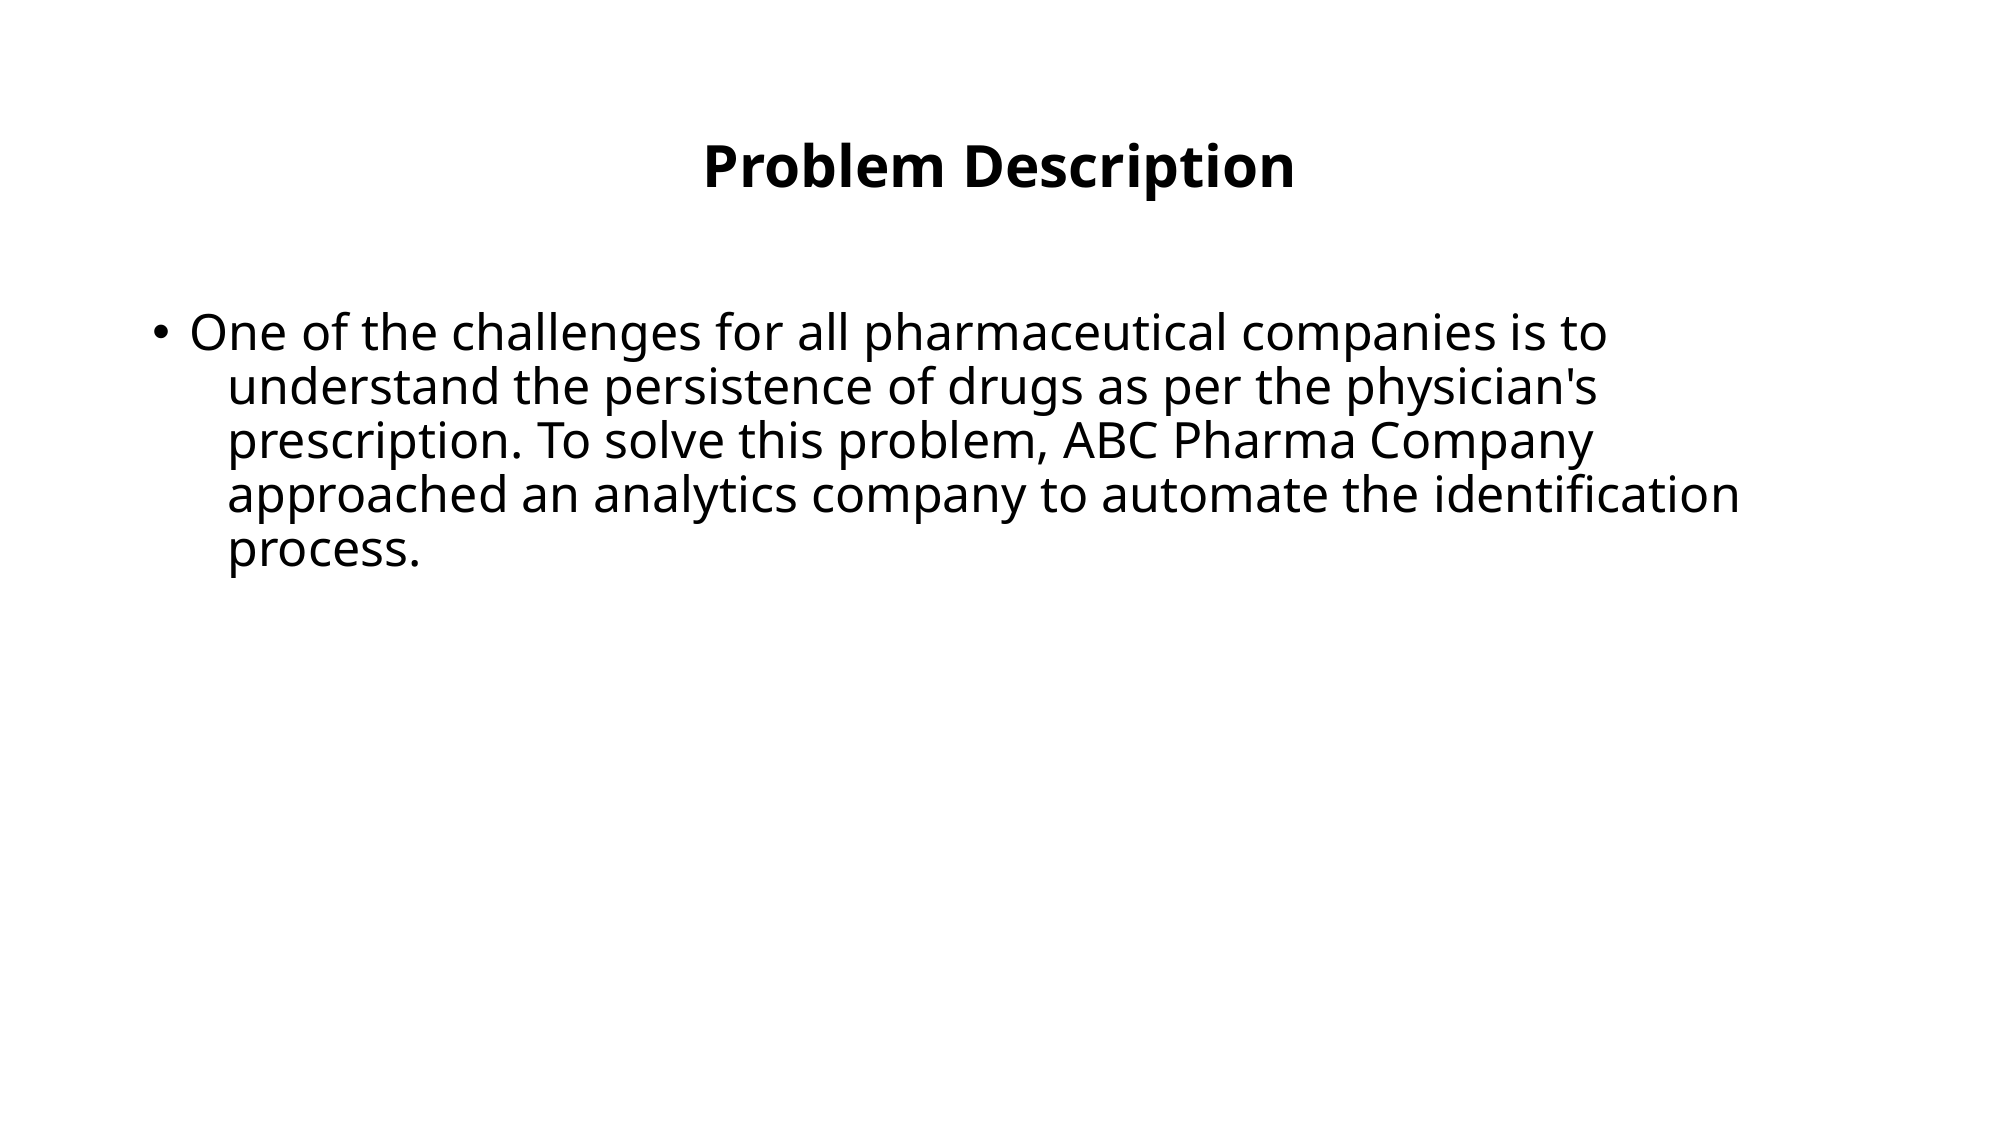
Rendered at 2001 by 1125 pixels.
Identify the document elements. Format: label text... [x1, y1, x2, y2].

title Problem Description [137, 59, 1863, 278]
list One of the challenges for all pharmaceutical companies is to understand the persistence of drugs as per the physician's prescription. To solve this problem, ABC Pharma Company approached an analytics company to automate the identification process. [137, 299, 1863, 1014]
